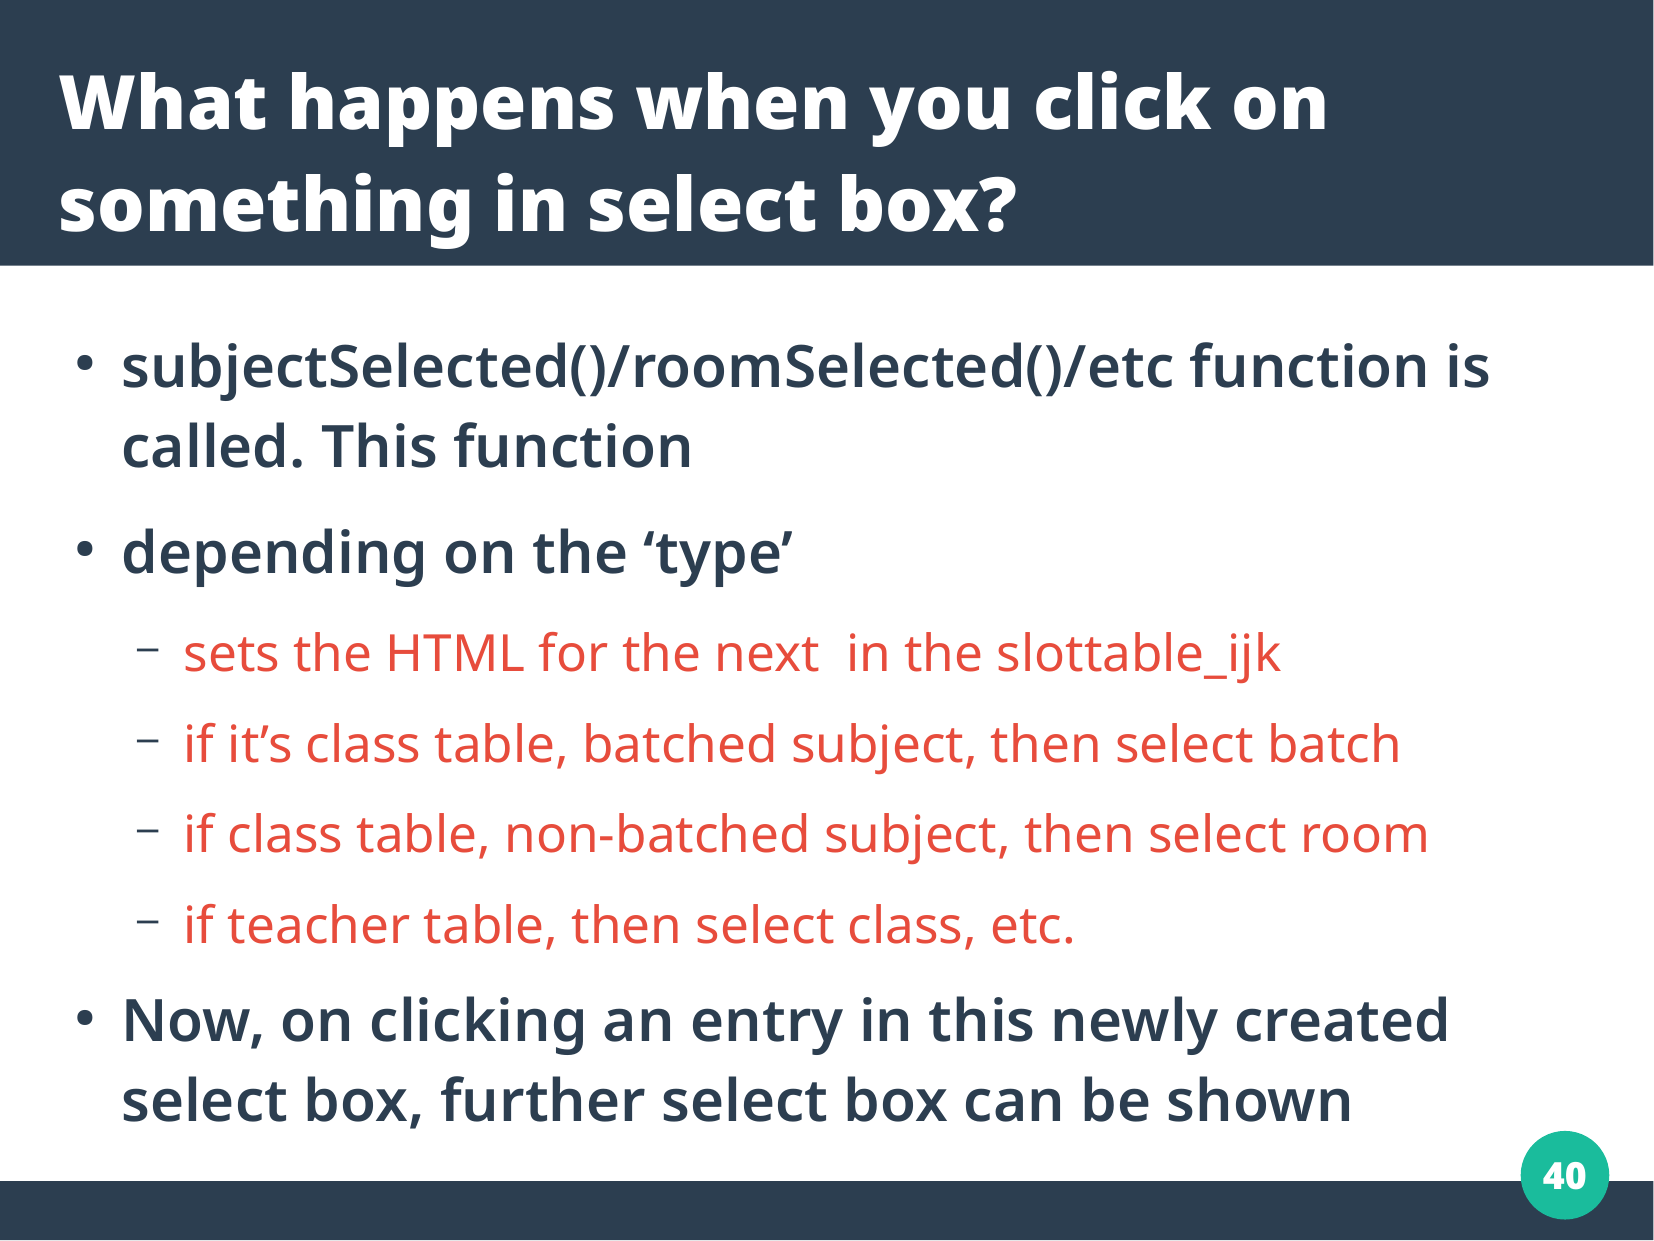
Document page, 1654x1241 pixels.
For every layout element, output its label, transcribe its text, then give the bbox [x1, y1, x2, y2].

list subjectSelected()/roomSelected()/etc function is called. This function depending on the ‘type’ sets the HTML for the next in the slottable_ijk if it’s class table, batched subject, then select batch if class table, non-batched subject, then select room if teacher table, then select class, etc. Now, on clicking an entry in this newly created select box, further select box can be shown [59, 324, 1595, 1152]
title What happens when you click on something in select box? [59, 49, 1595, 207]
